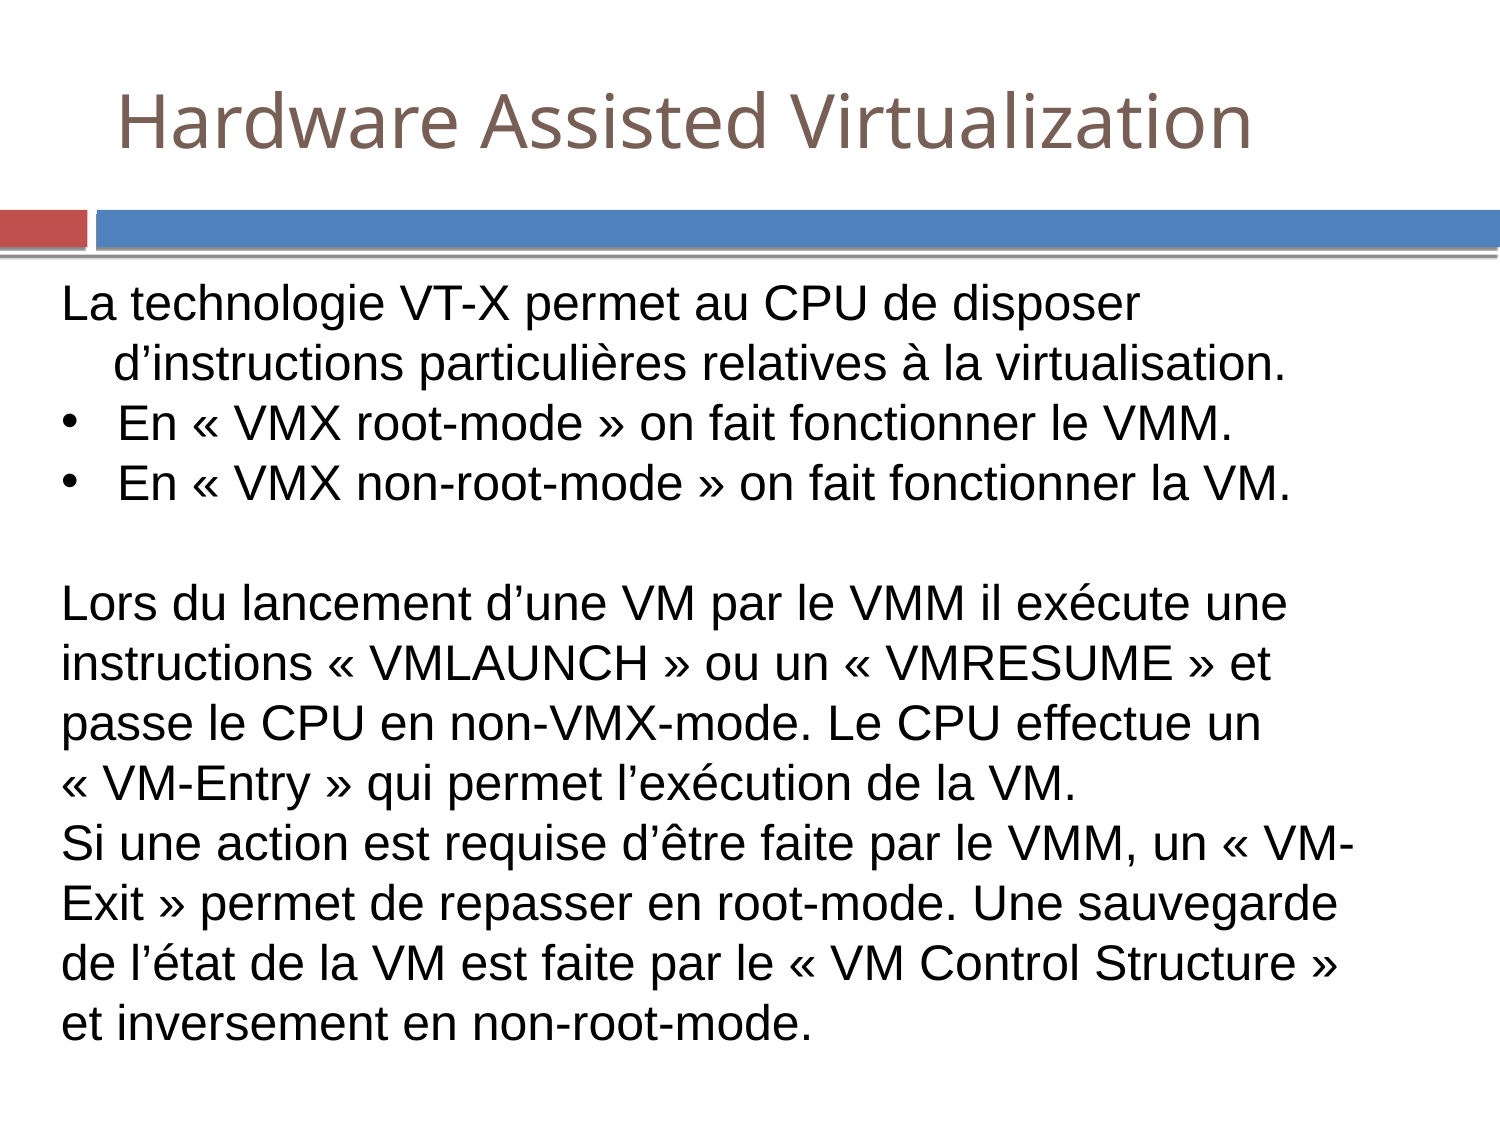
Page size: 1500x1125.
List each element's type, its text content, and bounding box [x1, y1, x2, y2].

text_box La technologie VT-X permet au CPU de disposer d’instructions particulières relatives à la virtualisation. En « VMX root-mode » on fait fonctionner le VMM. En « VMX non-root-mode » on fait fonctionner la VM. Lors du lancement d’une VM par le VMM il exécute une instructions « VMLAUNCH » ou un « VMRESUME » et passe le CPU en non-VMX-mode. Le CPU effectue un « VM-Entry » qui permet l’exécution de la VM. Si une action est requise d’être faite par le VMM, un « VM-Exit » permet de repasser en root-mode. Une sauvegarde de l’état de la VM est faite par le « VM Control Structure » et inversement en non-root-mode. [45, 262, 1411, 1000]
text_box Hardware Assisted Virtualization [100, 37, 1438, 200]
